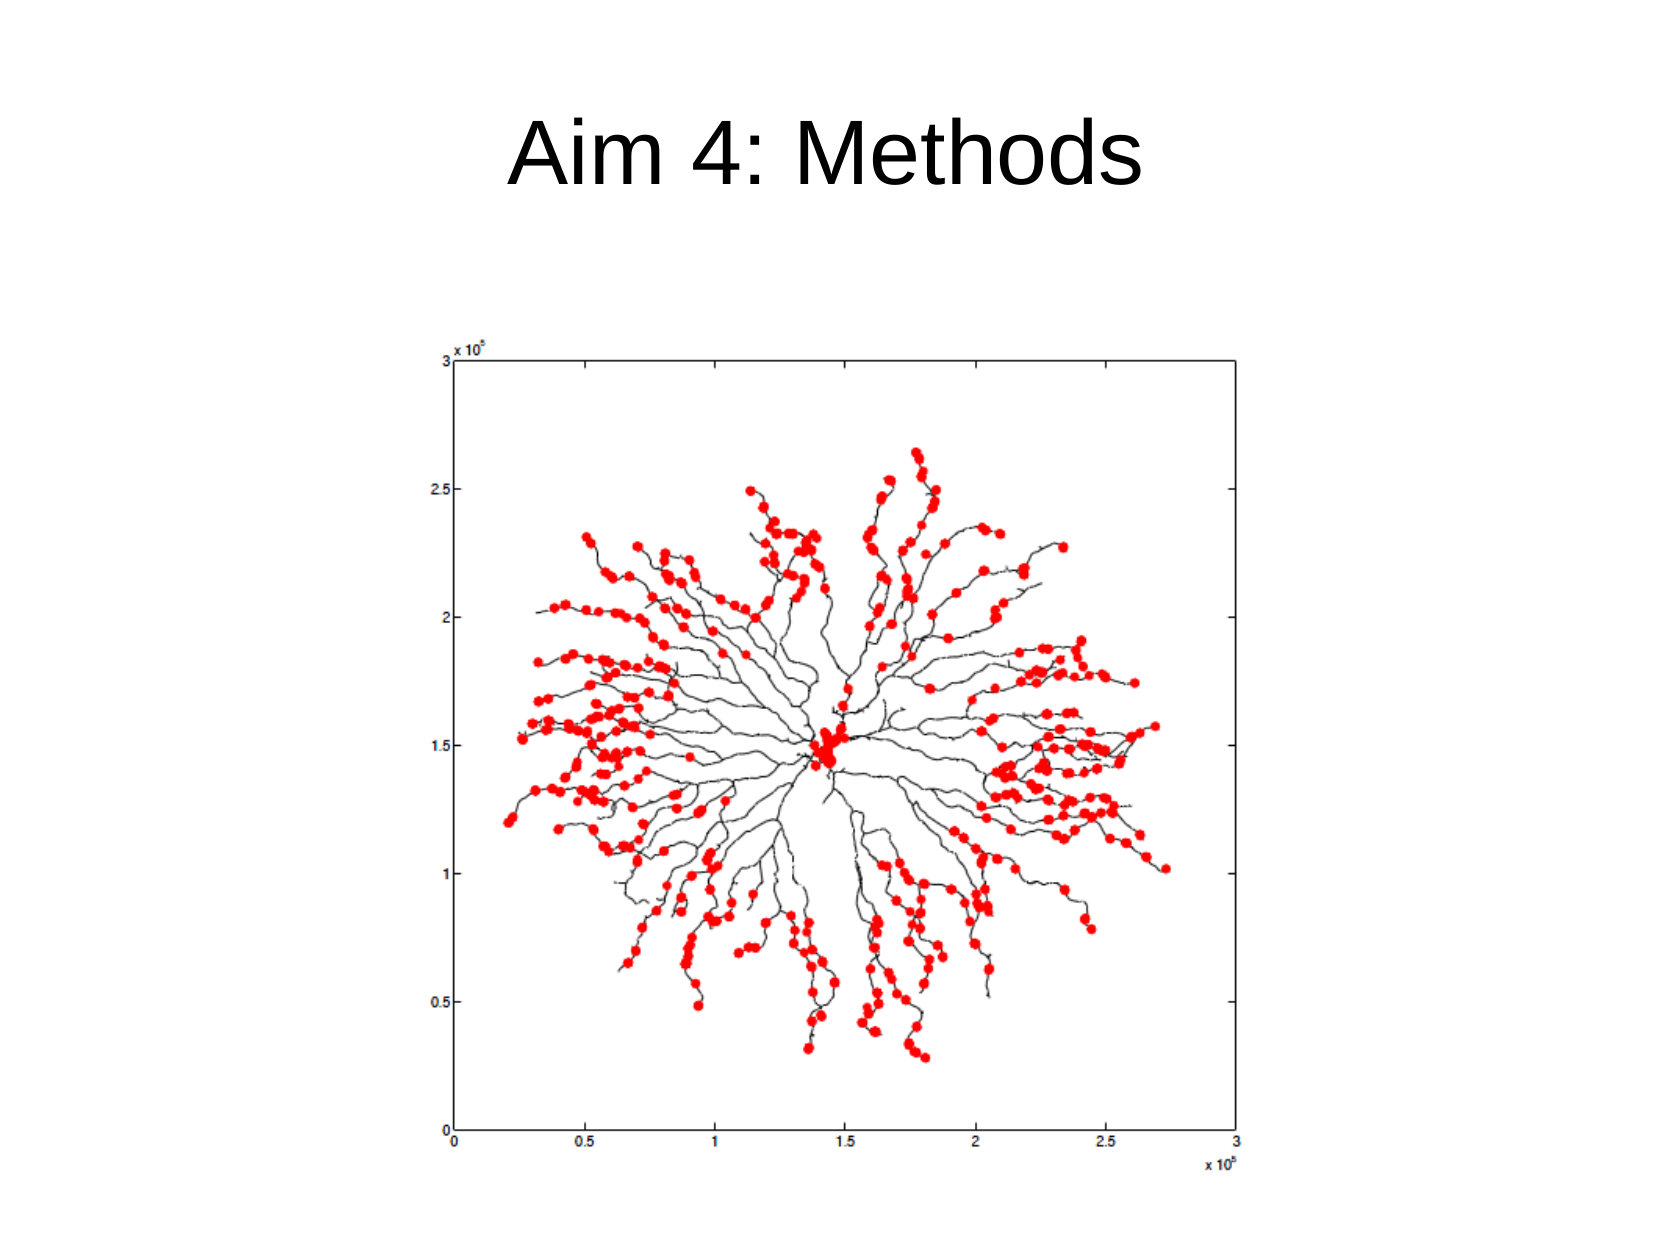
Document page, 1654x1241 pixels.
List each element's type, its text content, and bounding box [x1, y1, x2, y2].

picture [400, 329, 1268, 1201]
title Aim 4: Methods [82, 49, 1571, 257]
